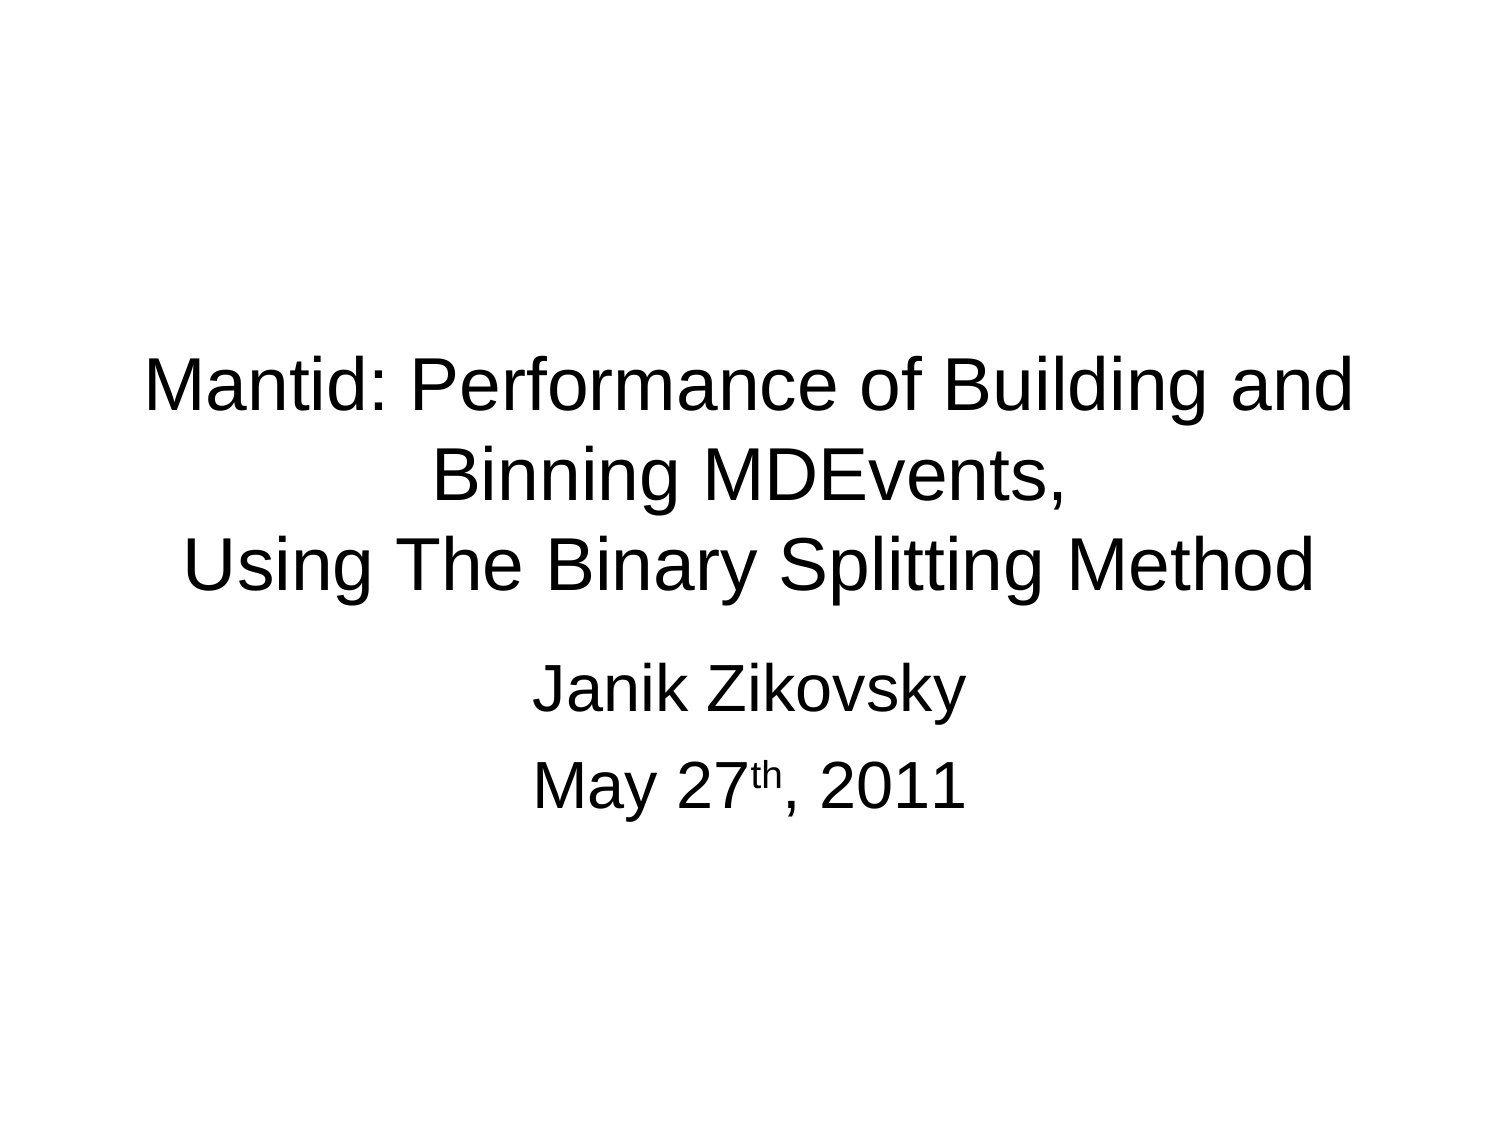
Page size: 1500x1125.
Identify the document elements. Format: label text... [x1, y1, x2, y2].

subtitle Janik Zikovsky May 27th, 2011 [225, 637, 1276, 926]
title Mantid: Performance of Building and Binning MDEvents, Using The Binary Splitting Method [112, 327, 1388, 613]
